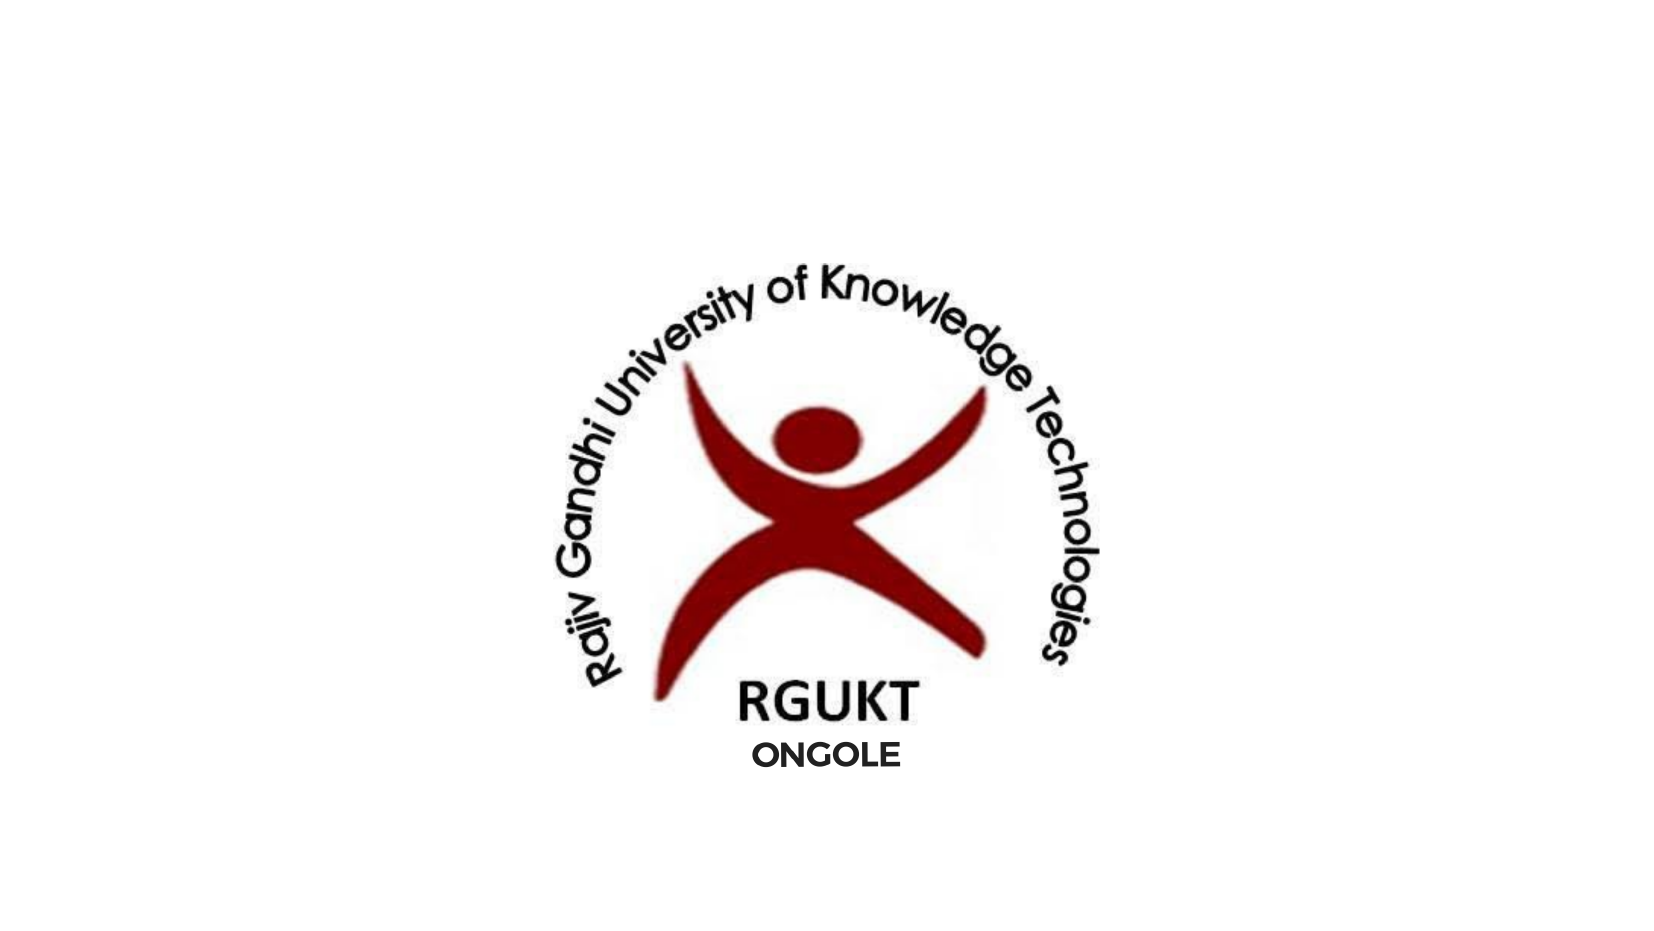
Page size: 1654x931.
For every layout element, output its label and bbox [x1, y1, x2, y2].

picture [553, 263, 1101, 804]
